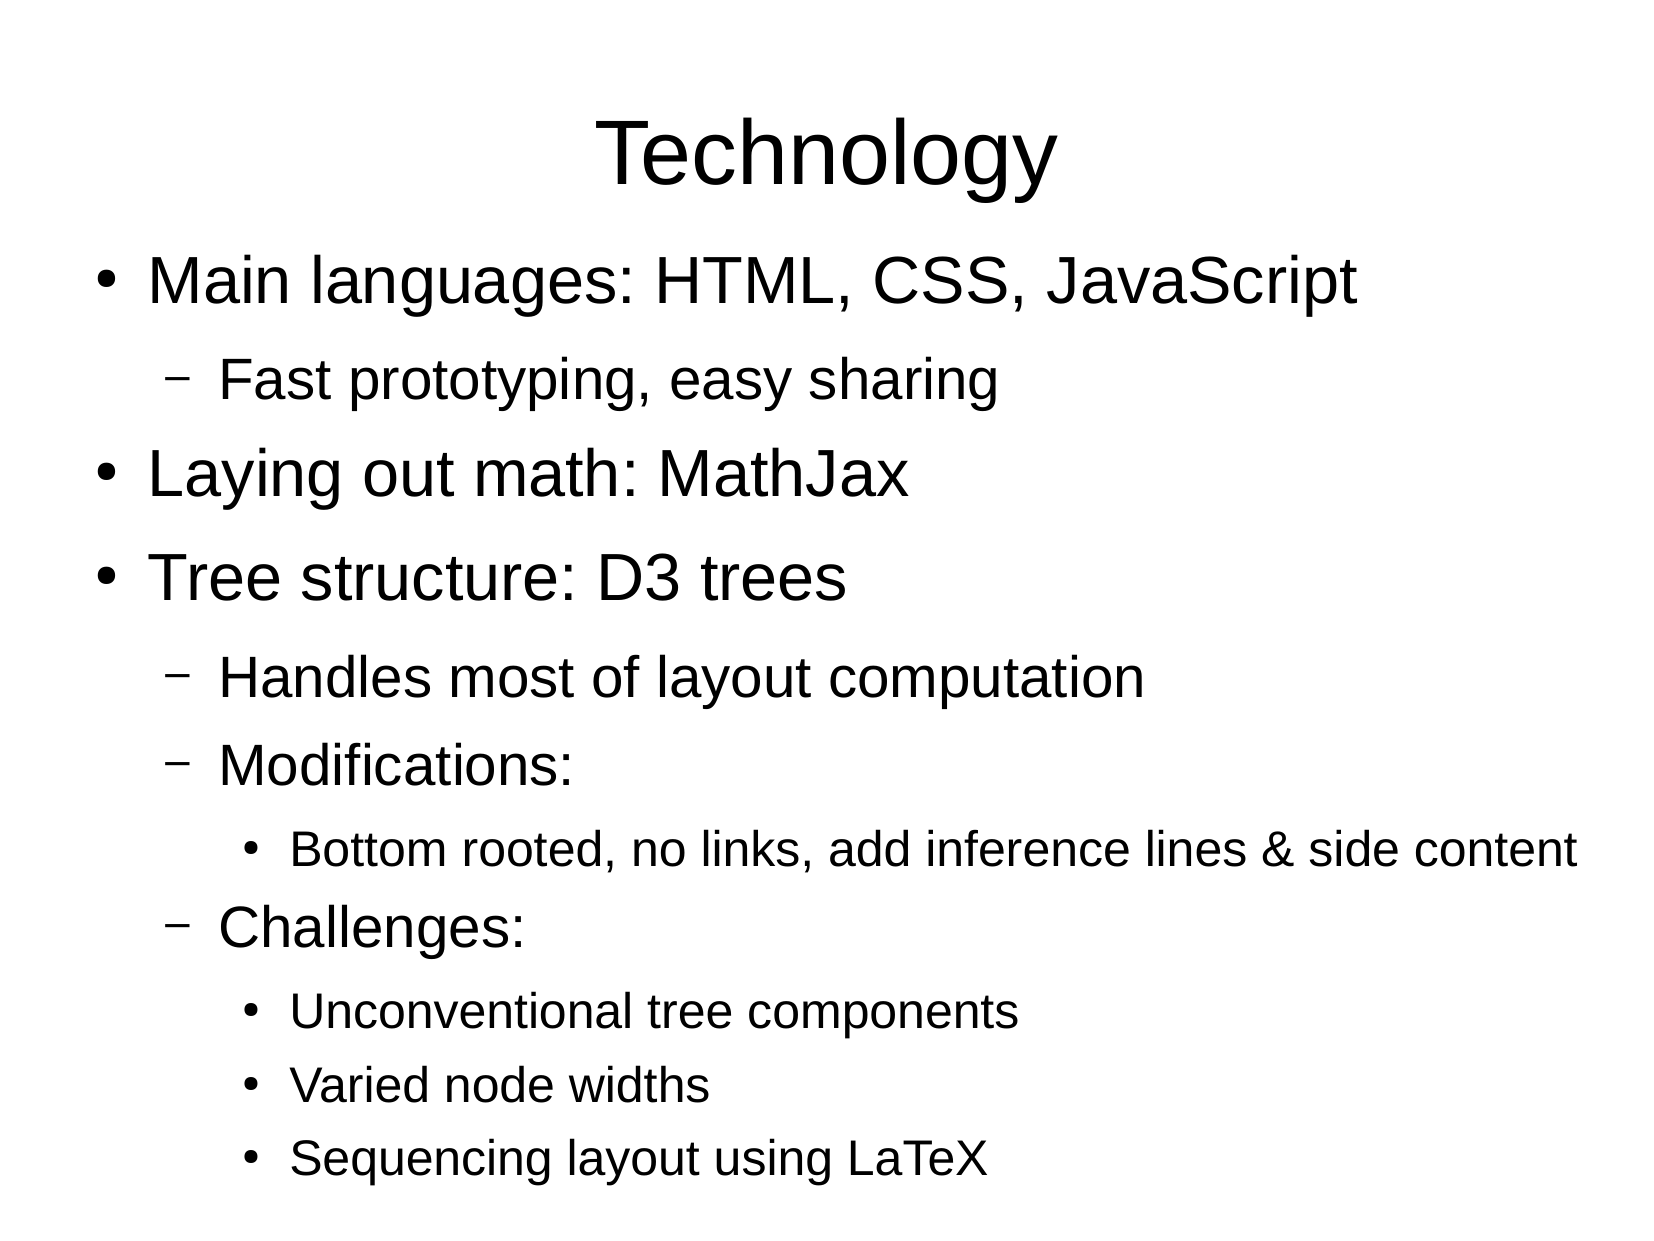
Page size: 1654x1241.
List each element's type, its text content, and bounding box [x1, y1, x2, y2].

list Main languages: HTML, CSS, JavaScript Fast prototyping, easy sharing Laying out math: MathJax Tree structure: D3 trees Handles most of layout computation Modifications: Bottom rooted, no links, add inference lines & side content Challenges: Unconventional tree components Varied node widths Sequencing layout using LaTeX [76, 242, 1591, 1241]
title Technology [82, 49, 1571, 242]
